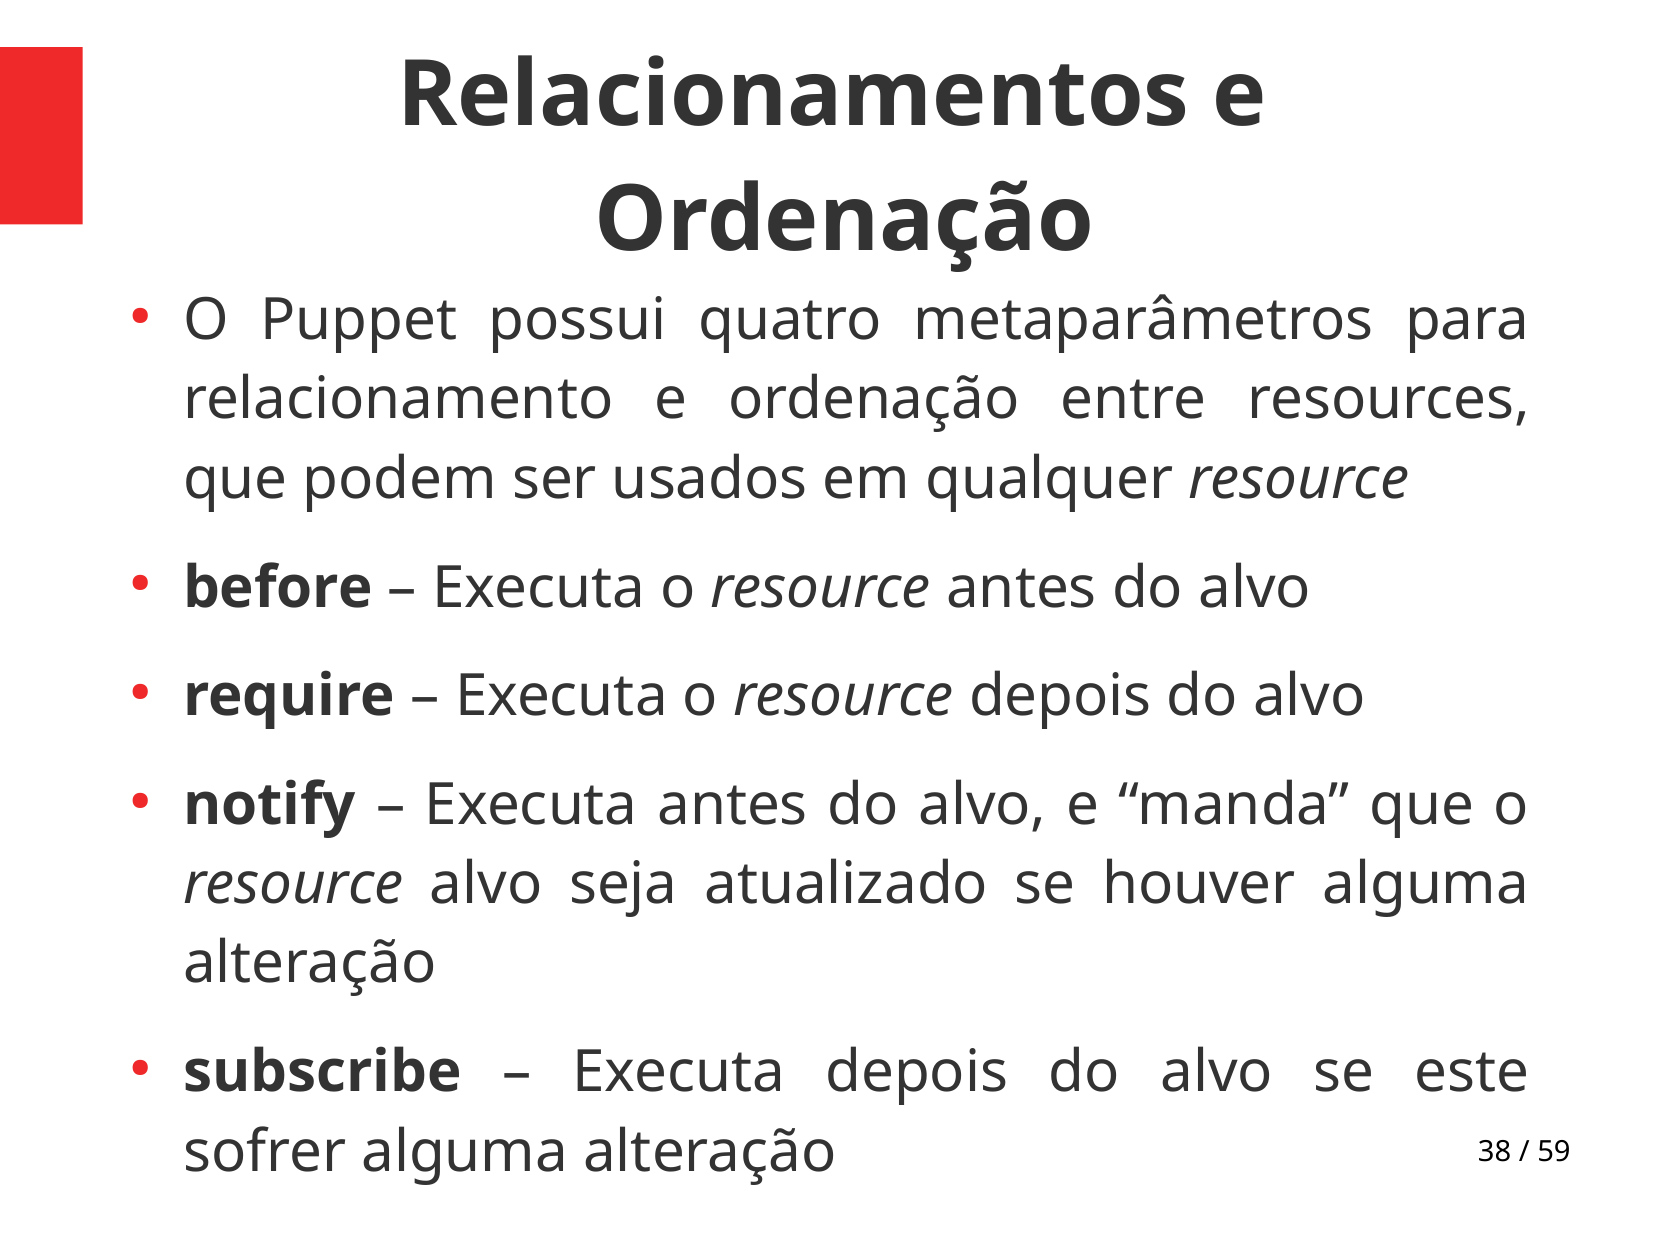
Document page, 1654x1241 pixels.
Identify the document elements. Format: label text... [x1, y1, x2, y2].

list O Puppet possui quatro metaparâmetros para relacionamento e ordenação entre resources, que podem ser usados em qualquer resource before – Executa o resource antes do alvo require – Executa o resource depois do alvo notify – Executa antes do alvo, e “manda” que o resource alvo seja atualizado se houver alguma alteração subscribe – Executa depois do alvo se este sofrer alguma alteração [112, 277, 1530, 1093]
title Relacionamentos e Ordenação [118, 45, 1571, 260]
